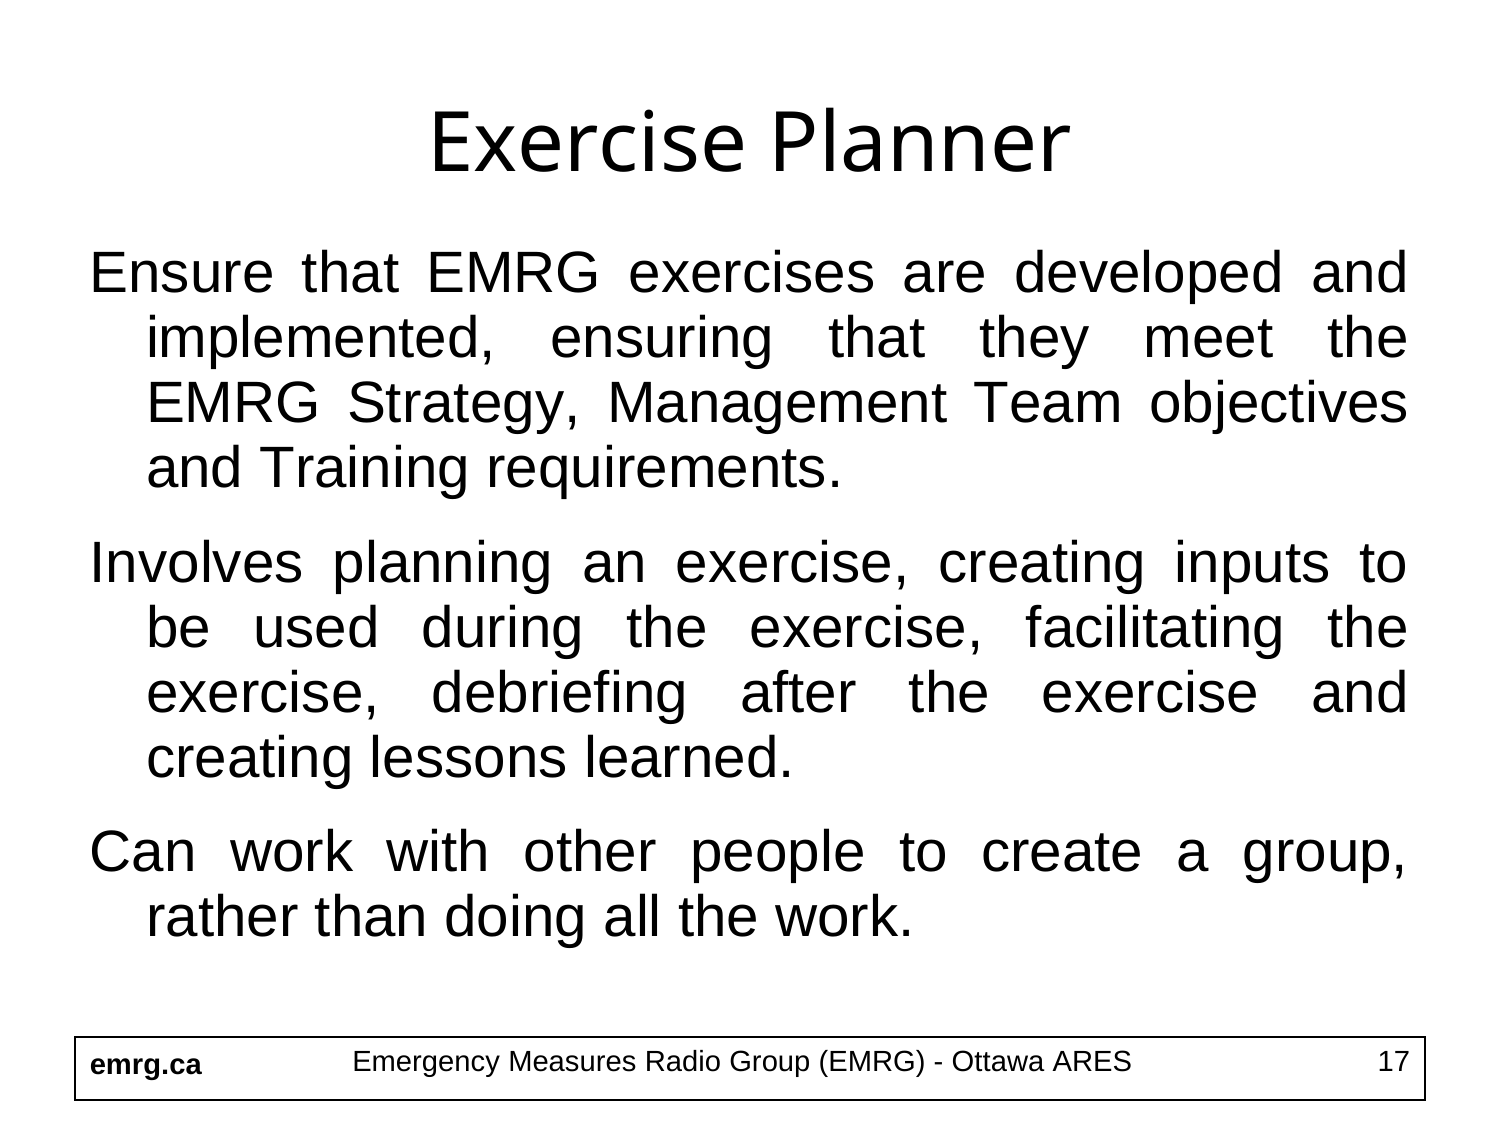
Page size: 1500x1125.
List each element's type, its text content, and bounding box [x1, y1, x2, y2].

list Ensure that EMRG exercises are developed and implemented, ensuring that they meet the EMRG Strategy, Management Team objectives and Training requirements. Involves planning an exercise, creating inputs to be used during the exercise, facilitating the exercise, debriefing after the exercise and creating lessons learned. Can work with other people to create a group, rather than doing all the work. [75, 232, 1426, 1019]
title Exercise Planner [75, 45, 1426, 232]
